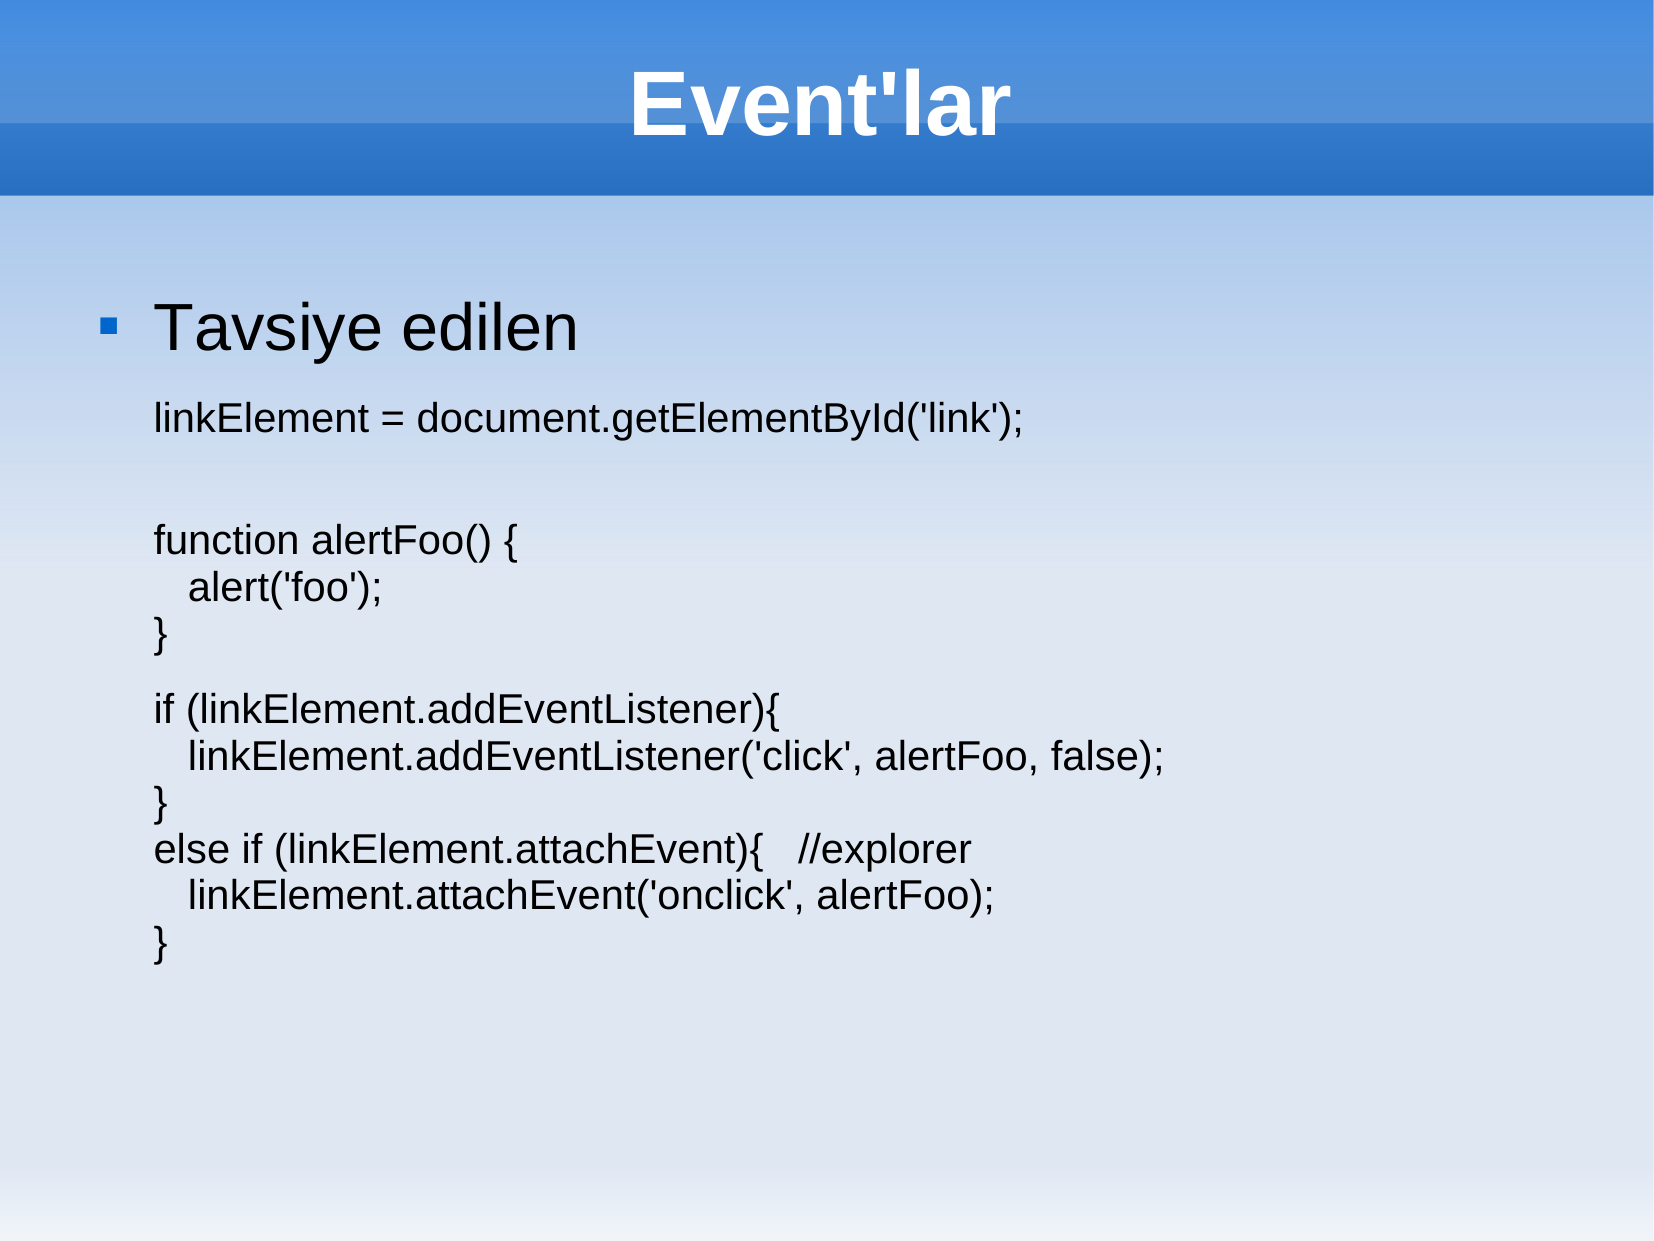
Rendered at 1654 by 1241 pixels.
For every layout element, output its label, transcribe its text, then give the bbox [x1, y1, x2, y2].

list Tavsiye edilen linkElement = document.getElementById('link'); function alertFoo() { alert('foo'); } if (linkElement.addEventListener){ linkElement.addEventListener('click', alertFoo, false); } else if (linkElement.attachEvent){ //explorer linkElement.attachEvent('onclick', alertFoo); } [82, 290, 1571, 1094]
picture [0, 0, 1654, 1241]
title Event'lar [76, 7, 1565, 200]
